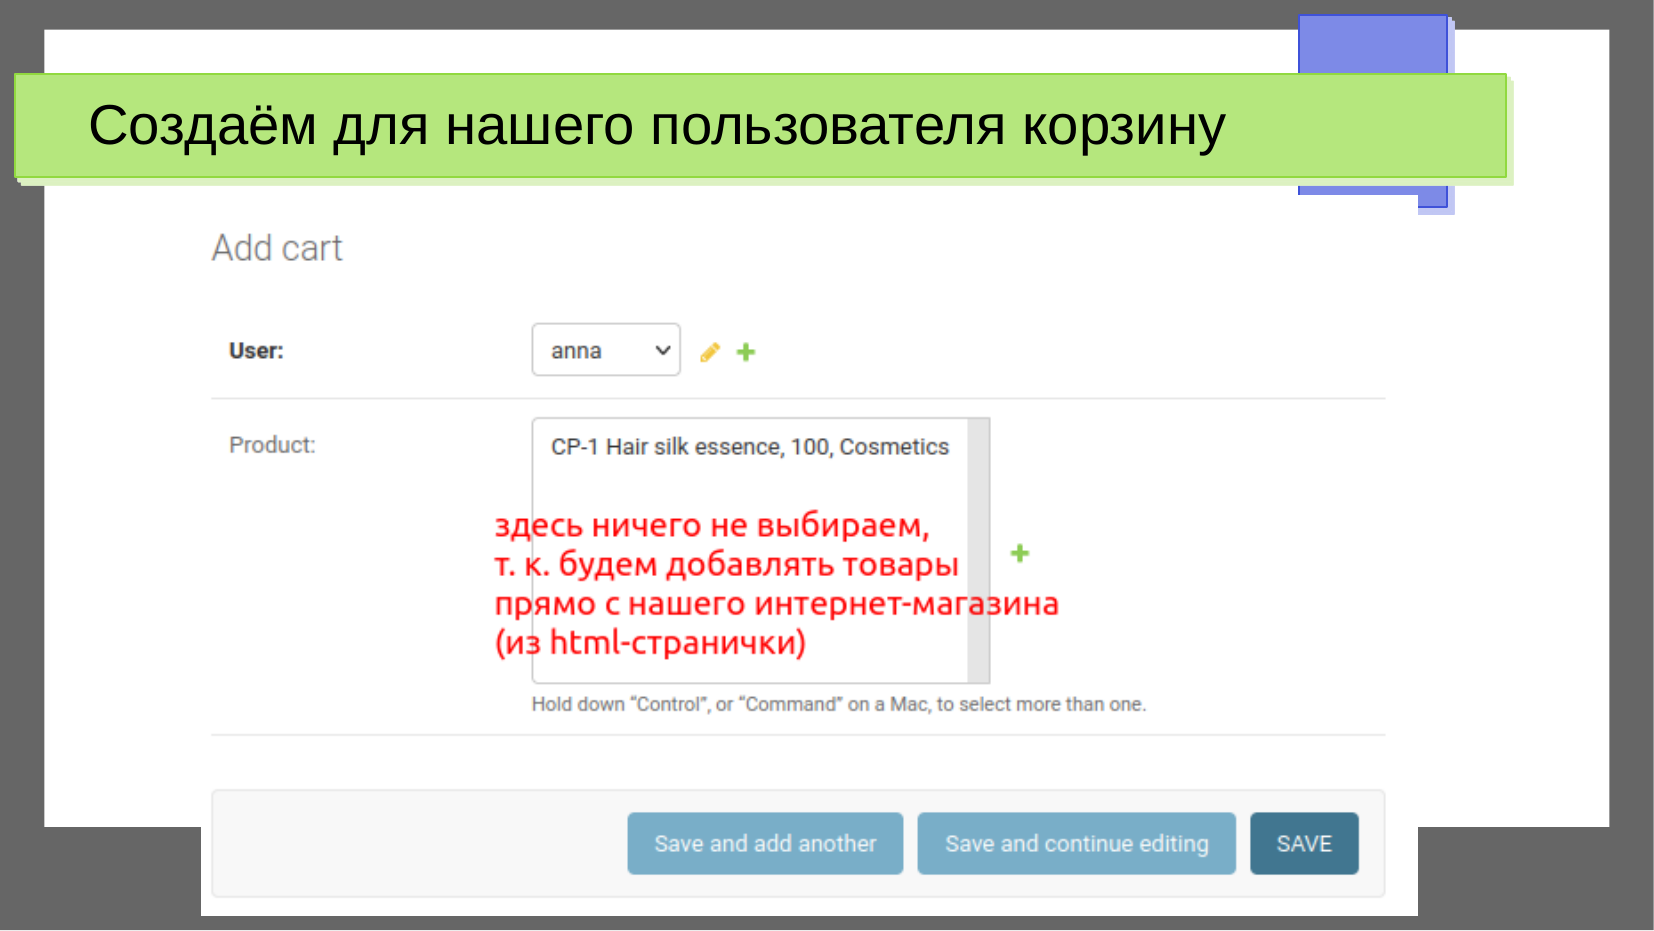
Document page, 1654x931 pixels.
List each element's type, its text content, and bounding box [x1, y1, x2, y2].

picture [201, 195, 1418, 916]
title Создаём для нашего пользователя корзину [88, 73, 1506, 178]
